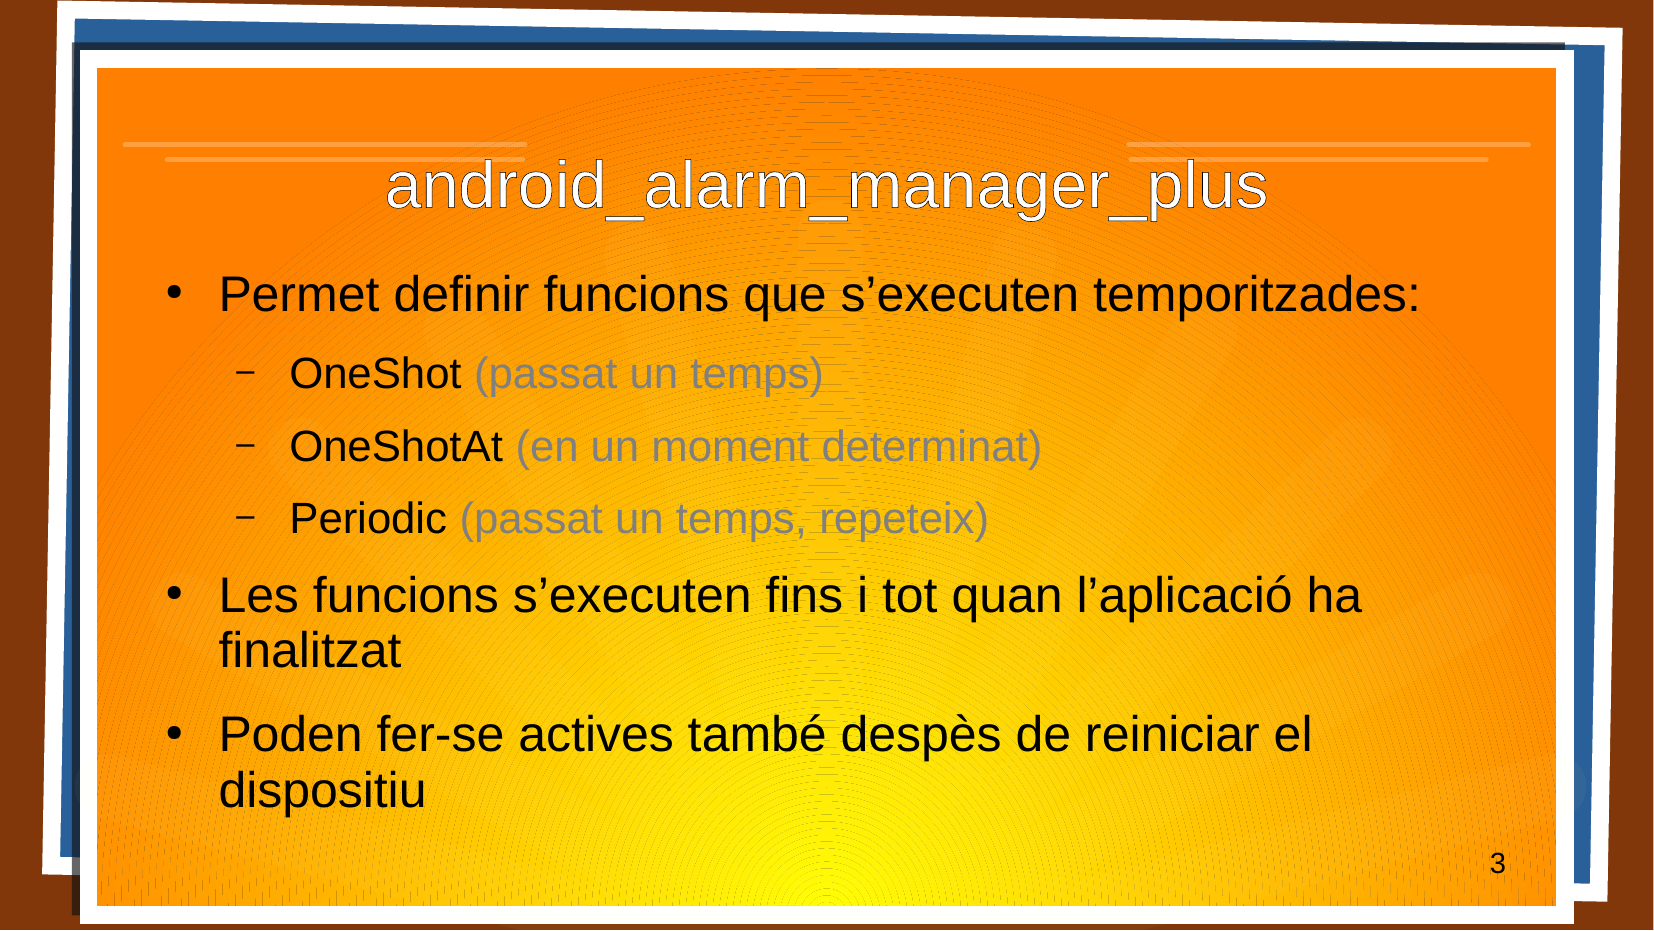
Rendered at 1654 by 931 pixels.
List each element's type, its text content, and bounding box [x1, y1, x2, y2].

title android_alarm_manager_plus [118, 72, 1536, 222]
list Permet definir funcions que s’executen temporitzades: OneShot (passat un temps) OneShotAt (en un moment determinat) Periodic (passat un temps, repeteix) Les funcions s’executen fins i tot quan l’aplicació ha finalitzat Poden fer-se actives també despès de reiniciar el dispositiu [147, 265, 1506, 827]
